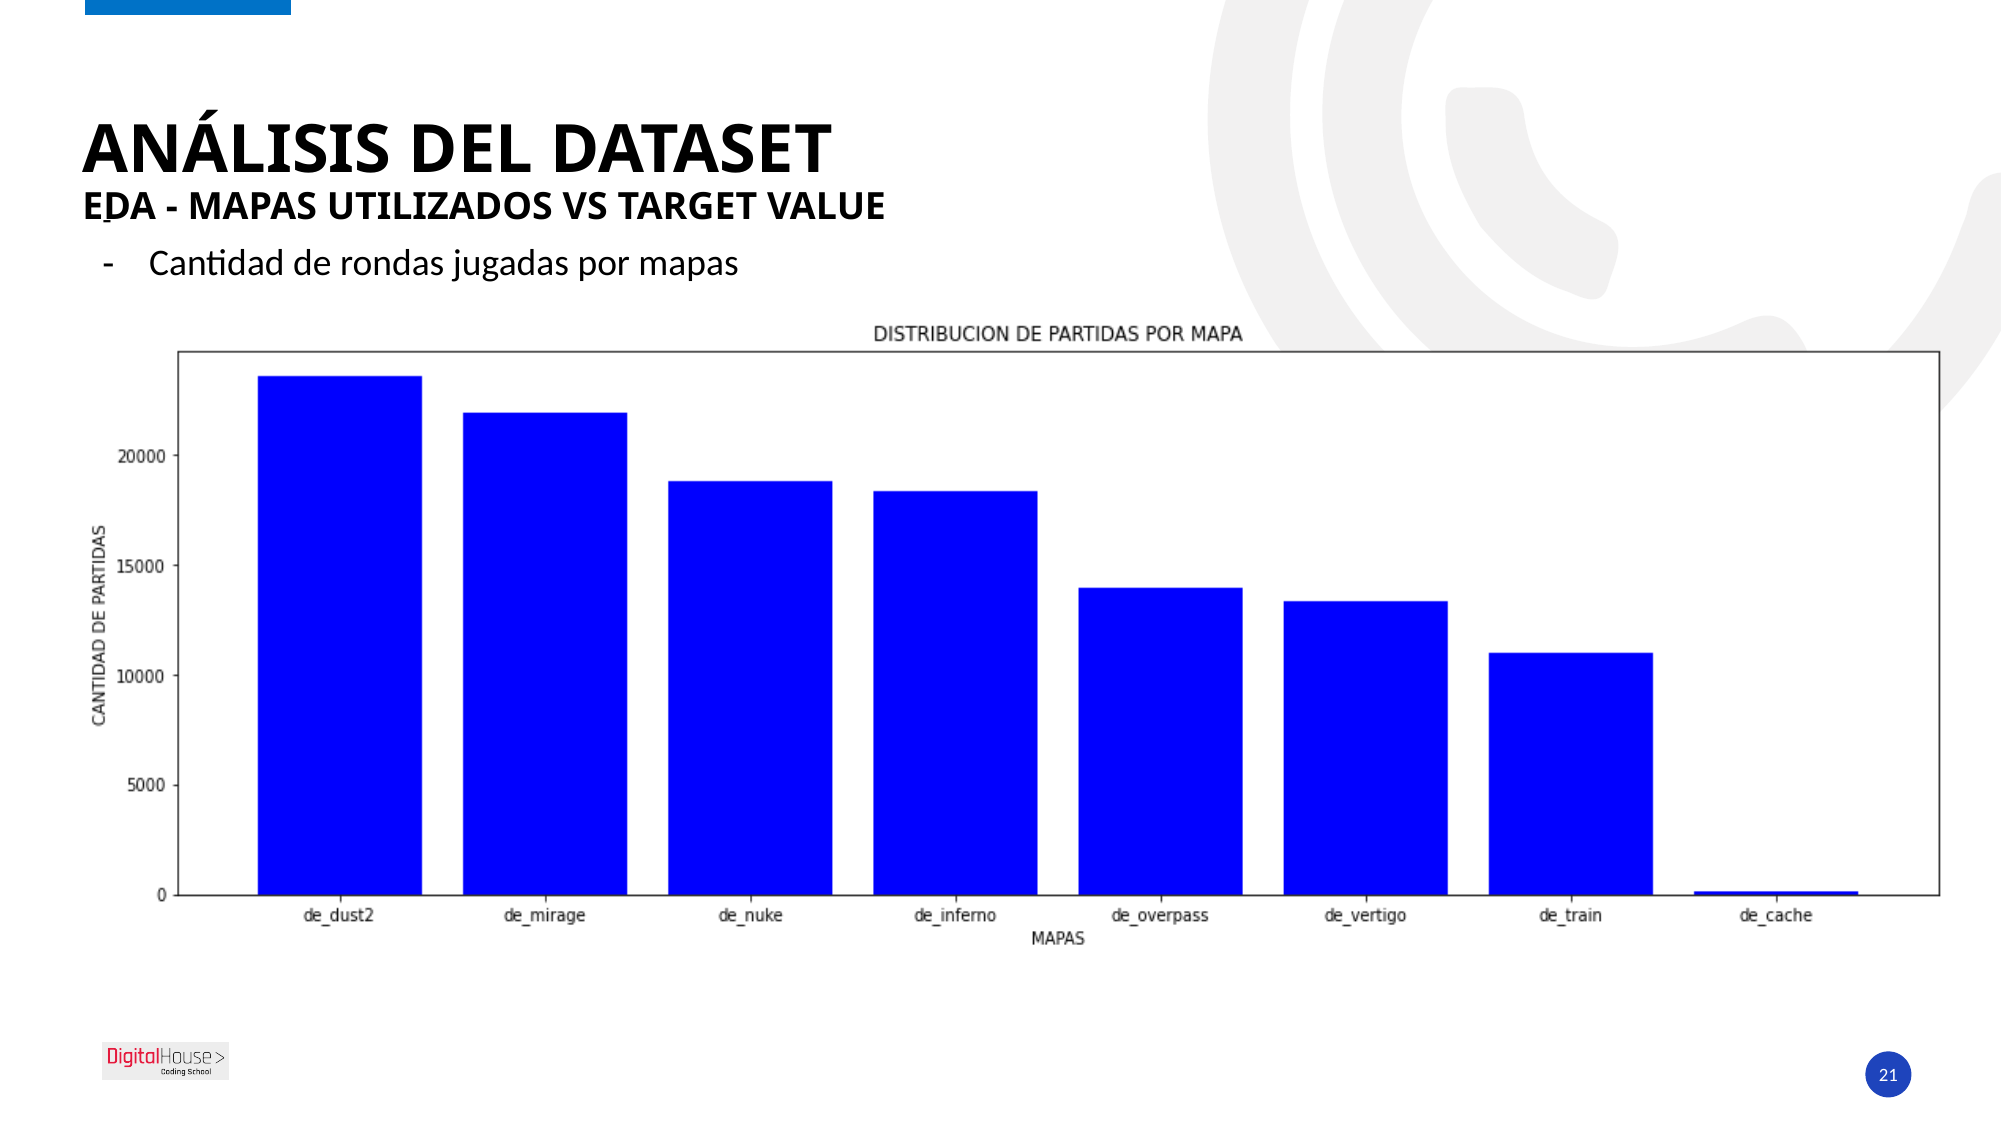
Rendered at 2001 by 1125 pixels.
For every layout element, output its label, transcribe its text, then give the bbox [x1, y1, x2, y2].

picture [83, 313, 1950, 960]
text_box [1864, 1059, 1913, 1090]
text_box Cantidad de rondas jugadas por mapas [87, 190, 1916, 287]
title ANÁLISIS DEL DATASET eda - MAPAS UTILIZADOS VS TARGET VALUE [82, 115, 1912, 267]
